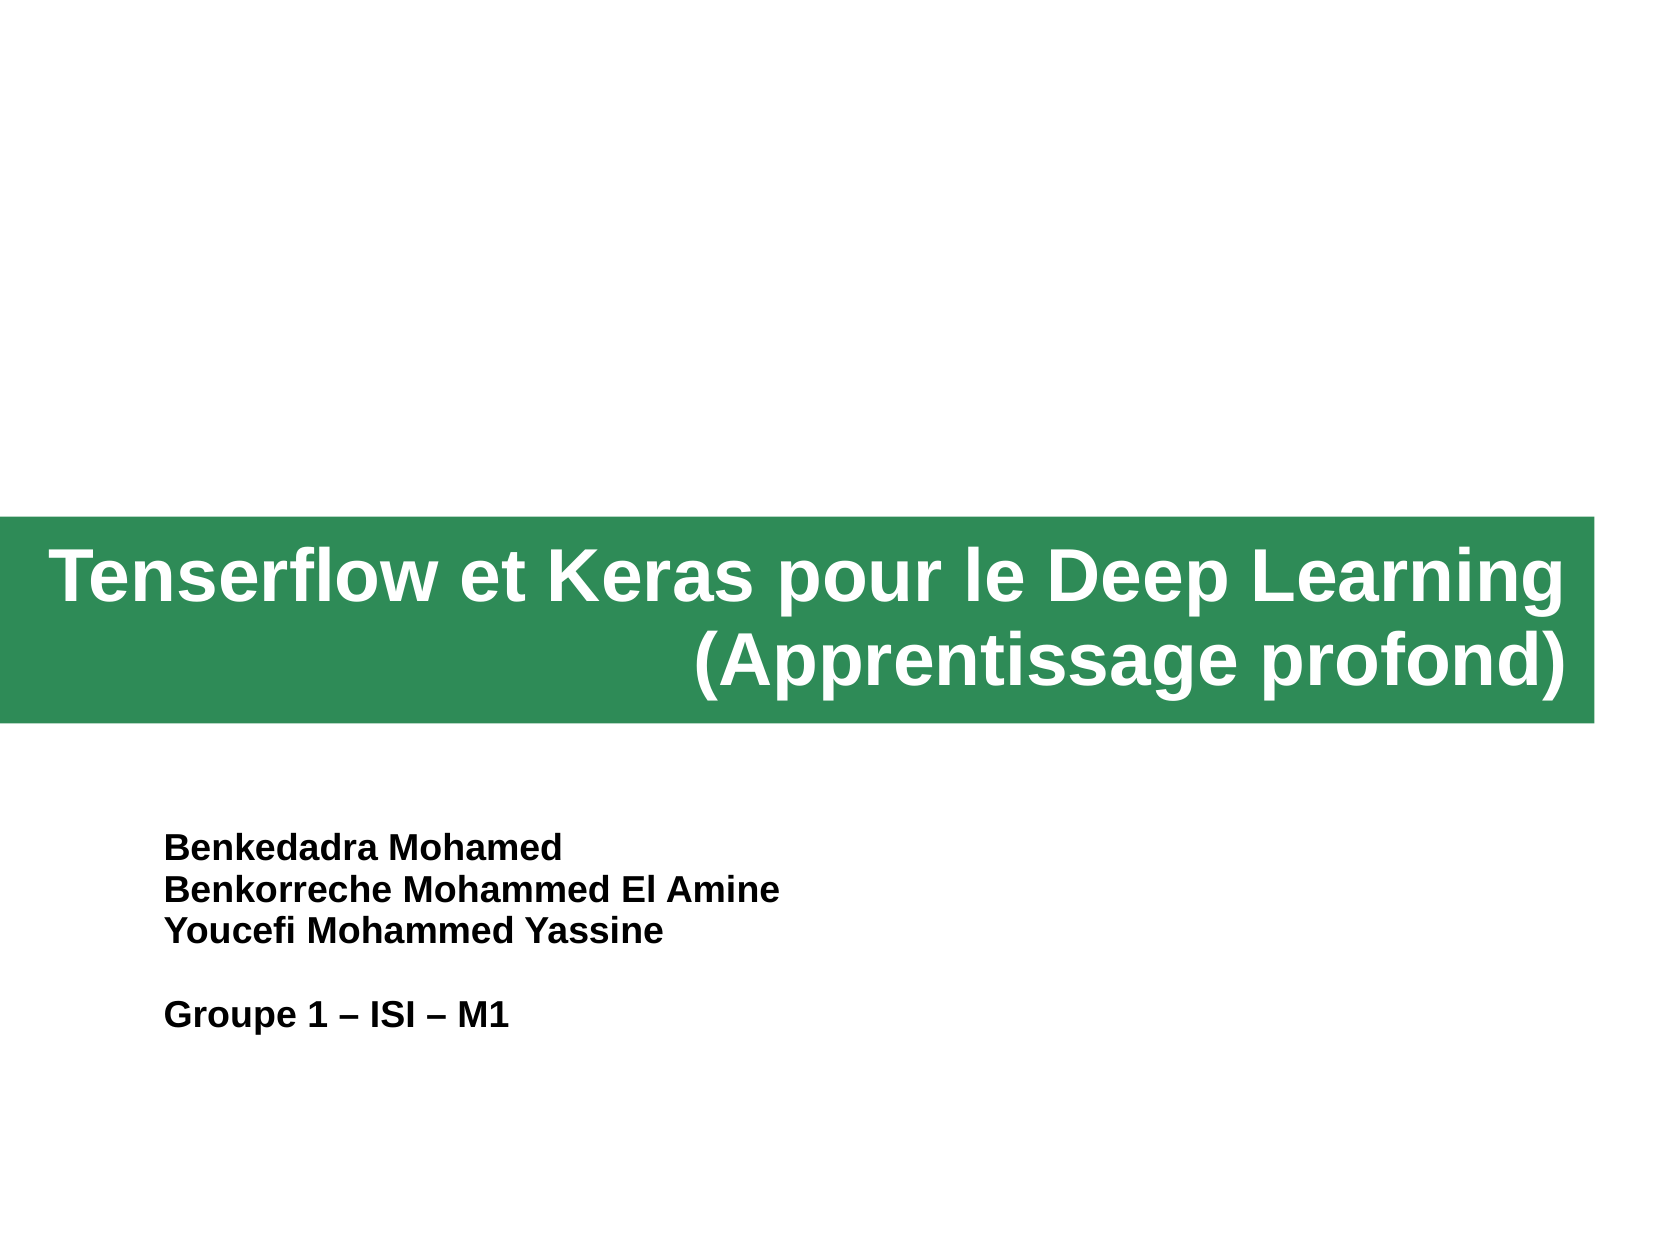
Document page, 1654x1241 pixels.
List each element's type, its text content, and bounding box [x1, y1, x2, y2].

subtitle Benkedadra Mohamed Benkorreche Mohammed El Amine Youcefi Mohammed Yassine Groupe 1 – ISI – M1 [88, 779, 1595, 1193]
title Tenserflow et Keras pour le Deep Learning (Apprentissage profond) [48, 533, 1612, 681]
